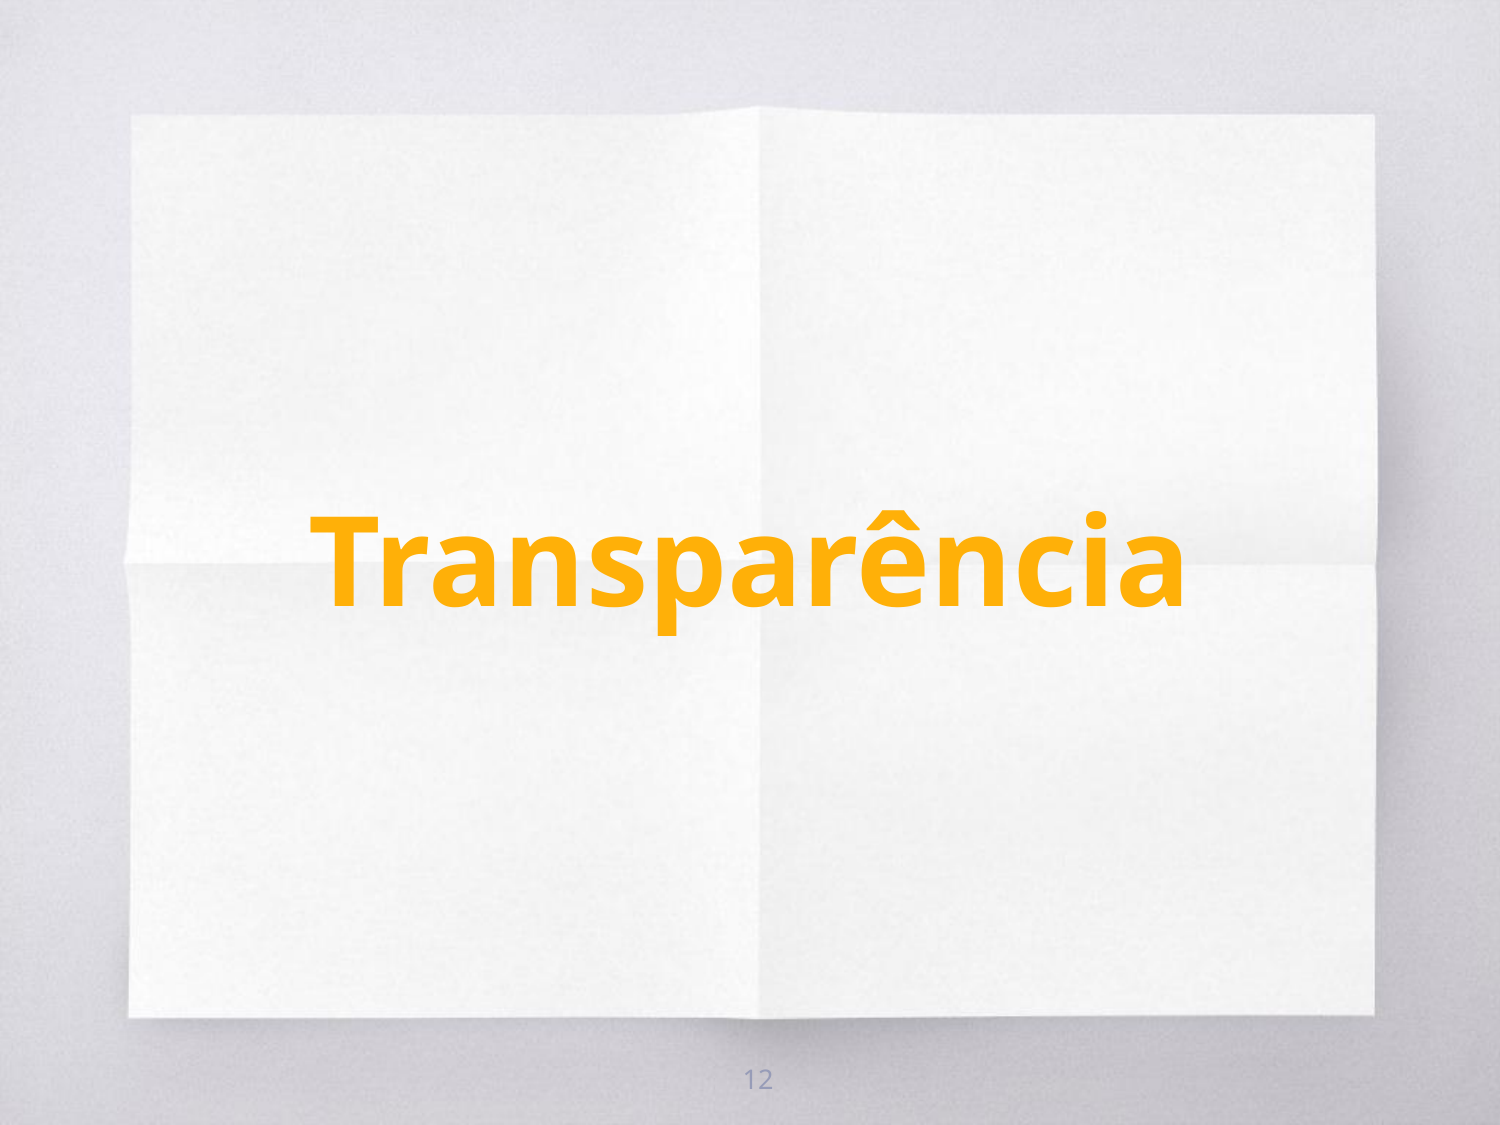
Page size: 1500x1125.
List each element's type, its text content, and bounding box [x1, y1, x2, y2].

title Transparência [112, 478, 1388, 647]
slide_number <number> [713, 1047, 804, 1113]
picture [0, 0, 1500, 1125]
